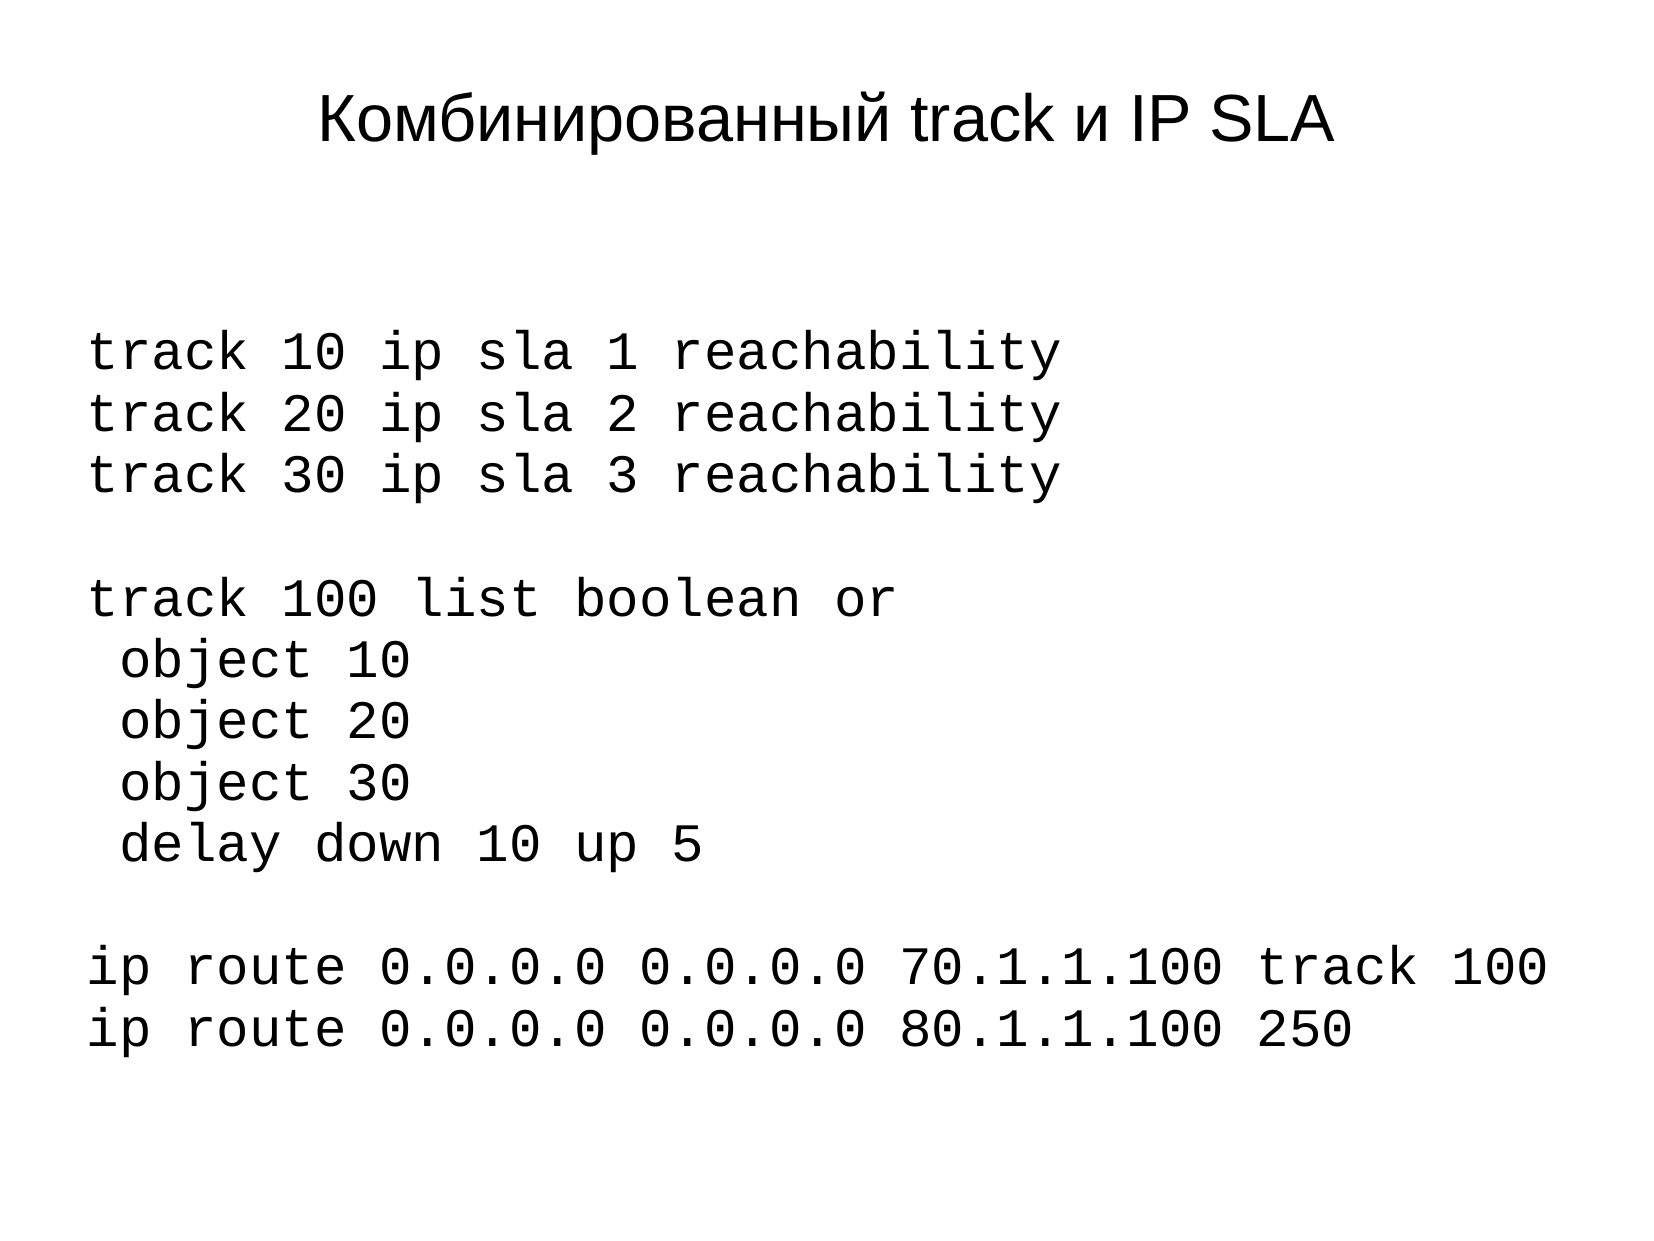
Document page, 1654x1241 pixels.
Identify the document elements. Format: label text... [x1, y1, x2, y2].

title Комбинированный track и IP SLA [82, 49, 1571, 188]
subtitle track 10 ip sla 1 reachability track 20 ip sla 2 reachability track 30 ip sla 3 reachability track 100 list boolean or object 10 object 20 object 30 delay down 10 up 5 ip route 0.0.0.0 0.0.0.0 70.1.1.100 track 100 ip route 0.0.0.0 0.0.0.0 80.1.1.100 250 [86, 326, 1576, 1062]
